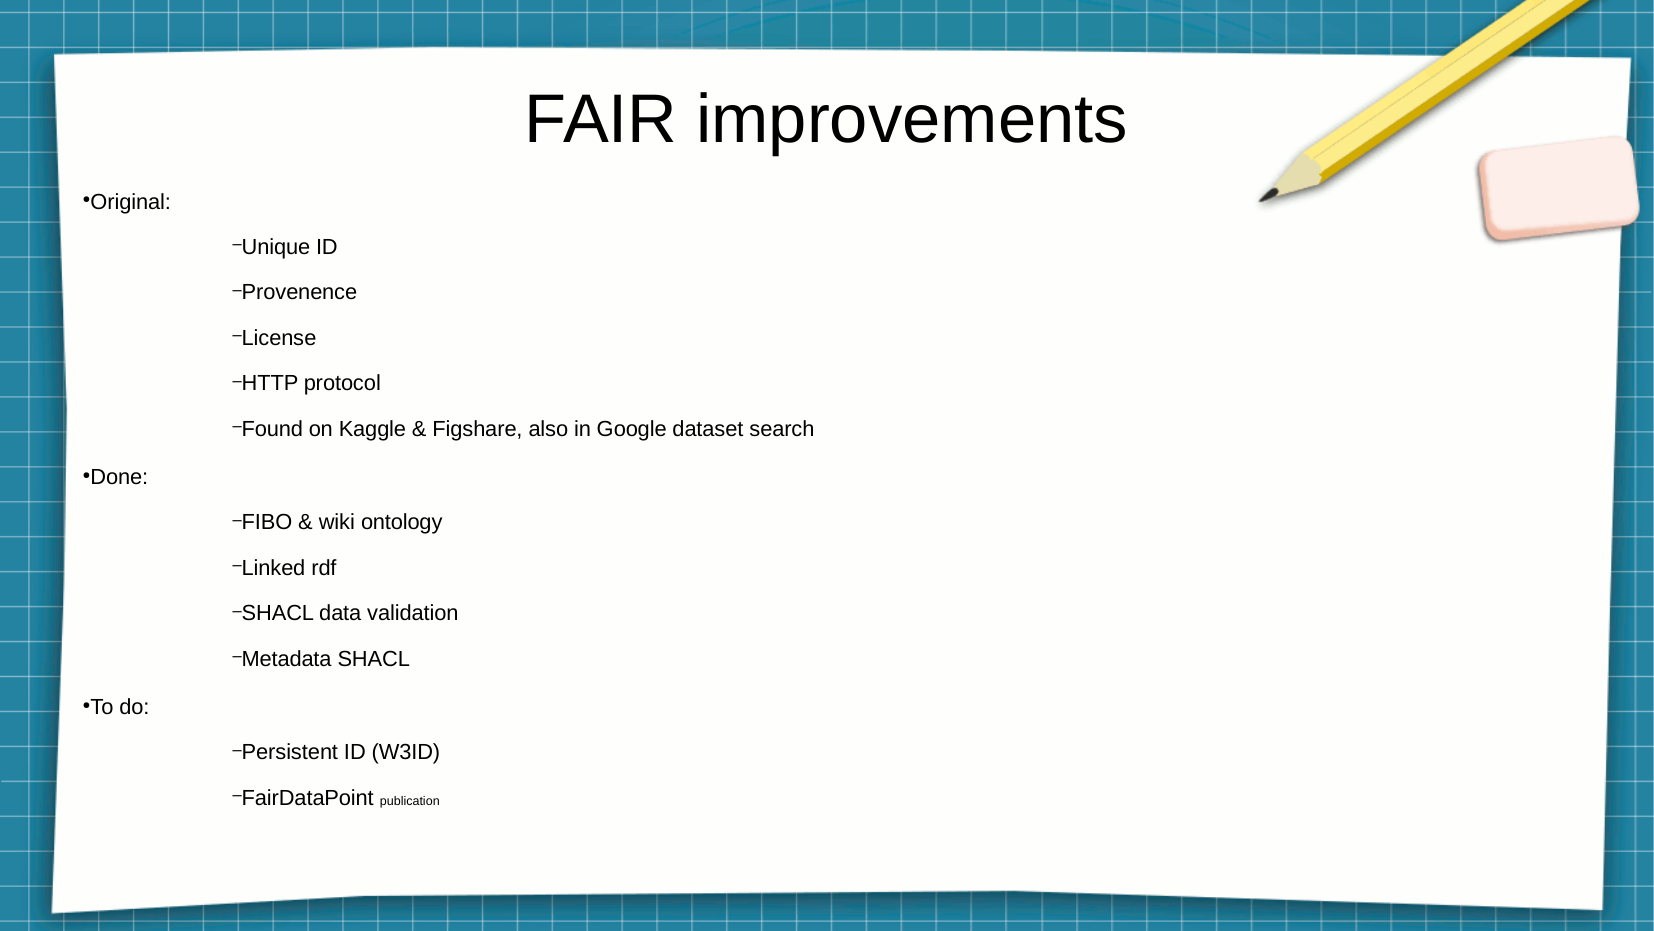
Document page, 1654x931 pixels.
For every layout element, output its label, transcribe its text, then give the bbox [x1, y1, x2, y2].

list Original: Unique ID Provenence License HTTP protocol Found on Kaggle & Figshare, also in Google dataset search Done: FIBO & wiki ontology Linked rdf SHACL data validation Metadata SHACL To do: Persistent ID (W3ID) FairDataPoint publication [82, 187, 1571, 863]
title FAIR improvements [82, 37, 1571, 187]
